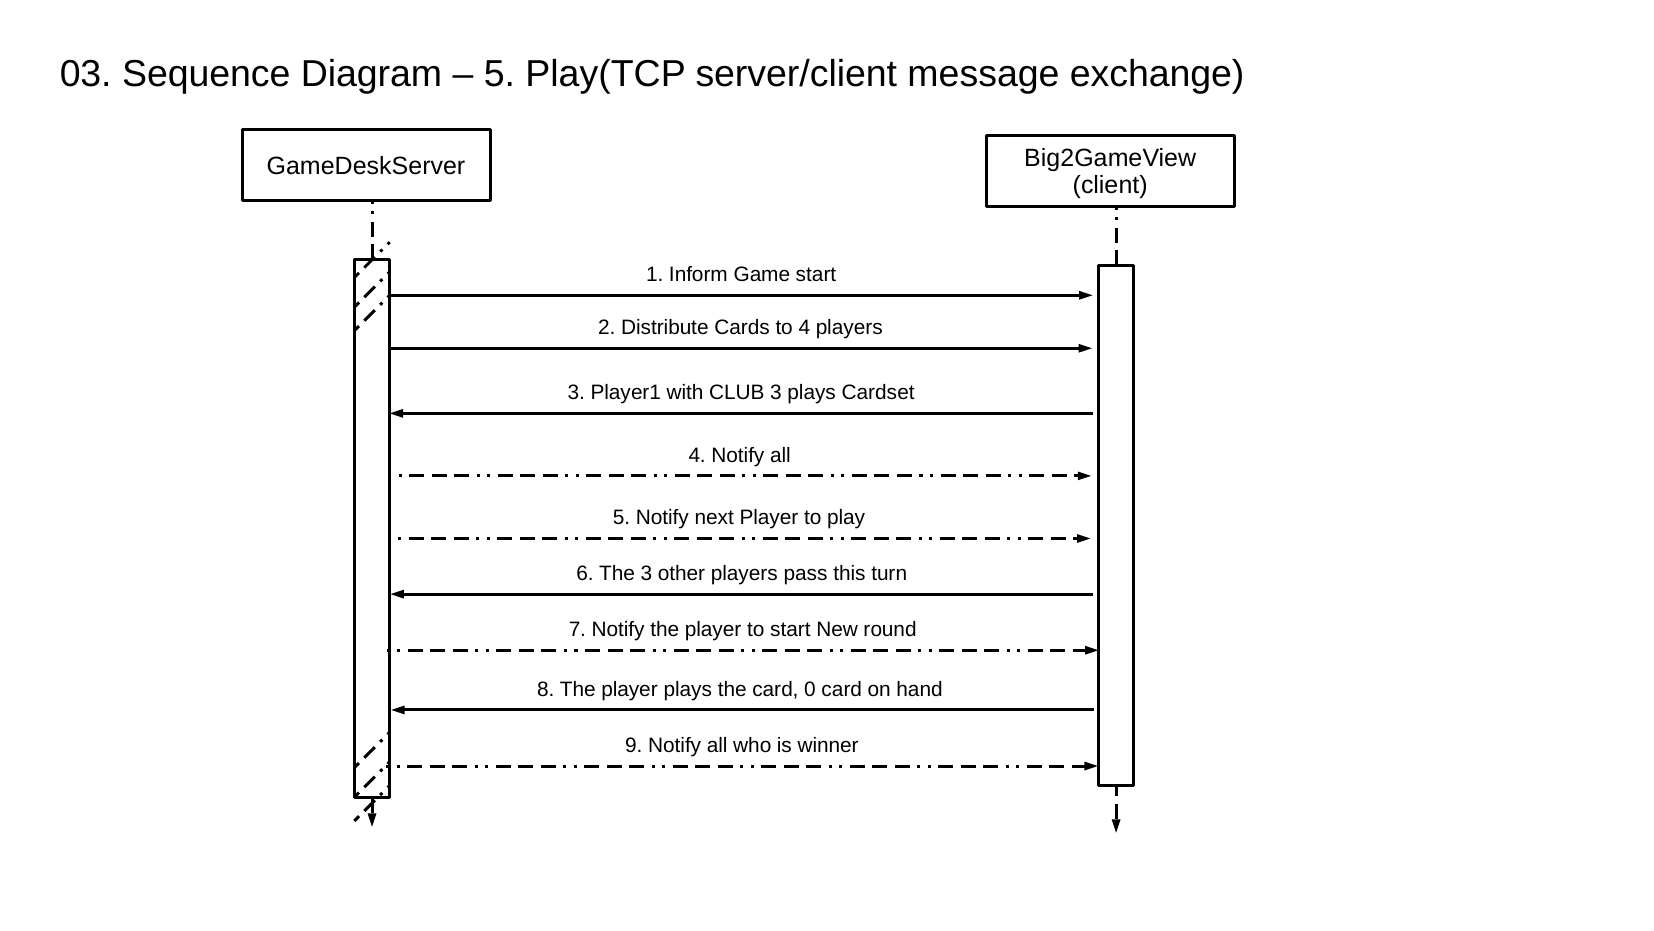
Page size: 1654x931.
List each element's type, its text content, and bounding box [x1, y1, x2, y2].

text_box Big2GameView (client) [986, 135, 1235, 207]
text_box 03. Sequence Diagram – 5. Play(TCP server/client message exchange) [45, 45, 1260, 102]
text_box GameDeskServer [242, 129, 491, 201]
text_box [354, 259, 390, 798]
text_box [1098, 265, 1134, 786]
